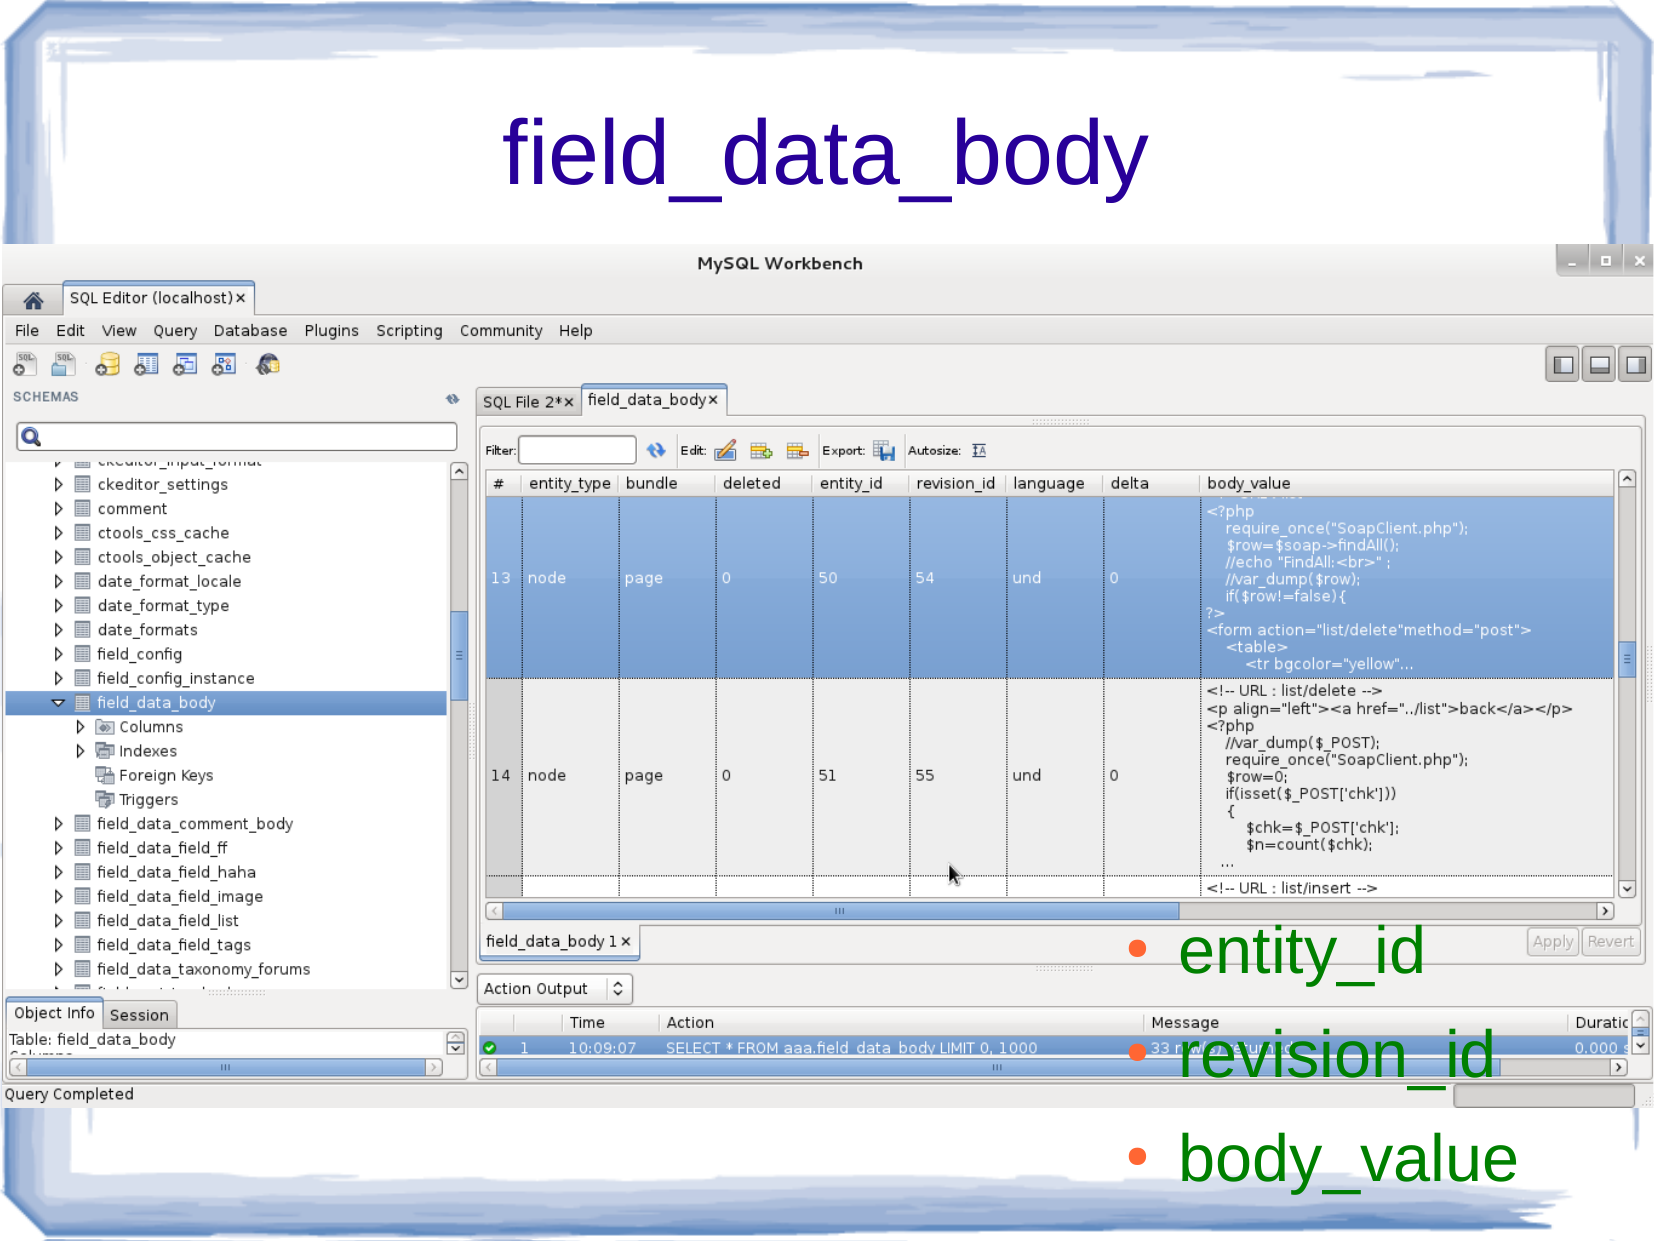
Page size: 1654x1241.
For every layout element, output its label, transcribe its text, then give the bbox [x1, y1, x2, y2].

list entity_id revision_id body_value [1107, 912, 1614, 1214]
picture [0, 0, 1654, 1241]
title field_data_body [82, 49, 1571, 244]
